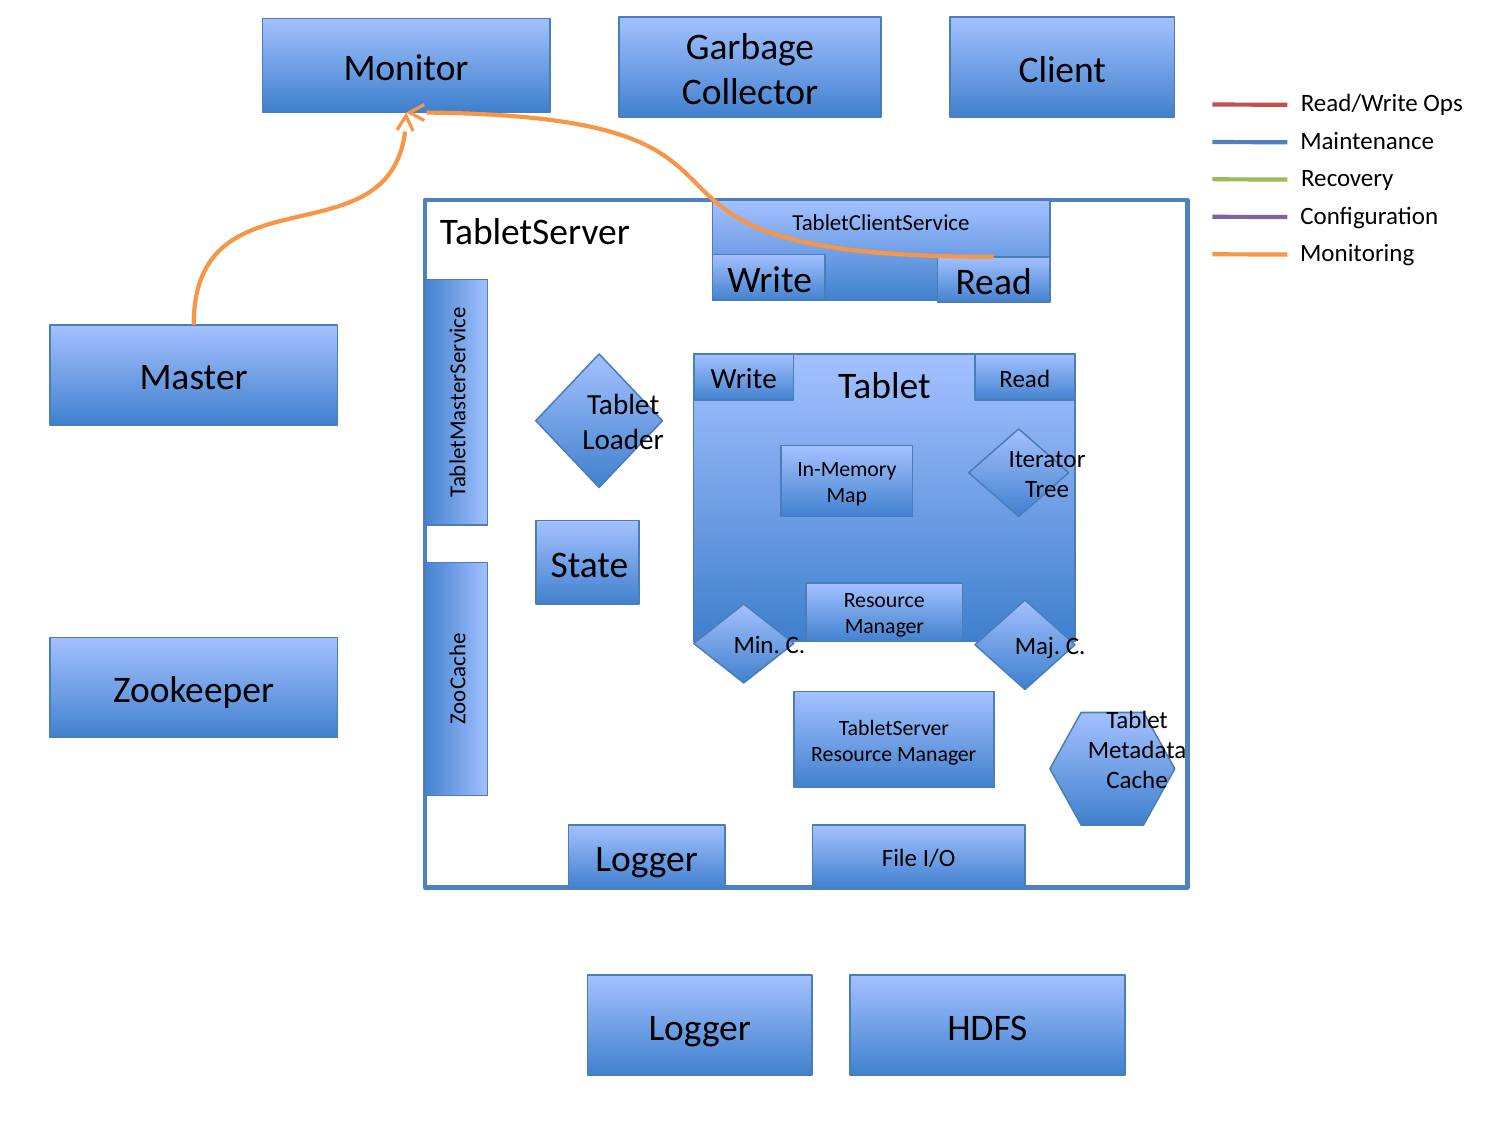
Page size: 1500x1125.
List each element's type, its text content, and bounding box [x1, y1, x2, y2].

text_box Recovery [1286, 154, 1409, 192]
text_box Tablet Loader [535, 353, 663, 488]
text_box Read/Write Ops [1285, 79, 1478, 125]
text_box HDFS [849, 975, 1125, 1075]
text_box Iterator Tree [968, 428, 1069, 517]
text_box Write [712, 254, 825, 300]
text_box Monitoring [1285, 229, 1430, 275]
text_box Zookeeper [49, 637, 338, 738]
text_box Resource Manager [806, 582, 963, 642]
text_box Maj. C. [975, 600, 1069, 690]
text_box Configuration [1285, 192, 1454, 237]
text_box Read [937, 256, 1050, 303]
text_box Write [693, 353, 794, 400]
text_box TabletServer [424, 199, 1188, 888]
text_box Tablet Metadata Cache [1049, 712, 1175, 826]
text_box Garbage Collector [618, 17, 882, 117]
text_box Read [975, 353, 1075, 400]
text_box TabletMasterService [424, 279, 488, 526]
text_box Tablet [693, 353, 1075, 642]
text_box Monitor [262, 18, 550, 113]
text_box Client [949, 17, 1175, 117]
text_box TabletServer Resource Manager [793, 691, 994, 788]
text_box TabletClientService [718, 200, 1050, 256]
text_box In-Memory Map [781, 445, 913, 517]
text_box Min. C. [693, 603, 788, 683]
text_box Logger [568, 824, 725, 888]
text_box File I/O [812, 824, 1026, 888]
text_box TabletClientService [712, 203, 937, 300]
text_box Logger [587, 975, 813, 1075]
text_box Master [49, 324, 338, 425]
text_box ZooCache [424, 562, 488, 796]
text_box Maintenance [1285, 125, 1450, 162]
text_box State [535, 520, 639, 604]
